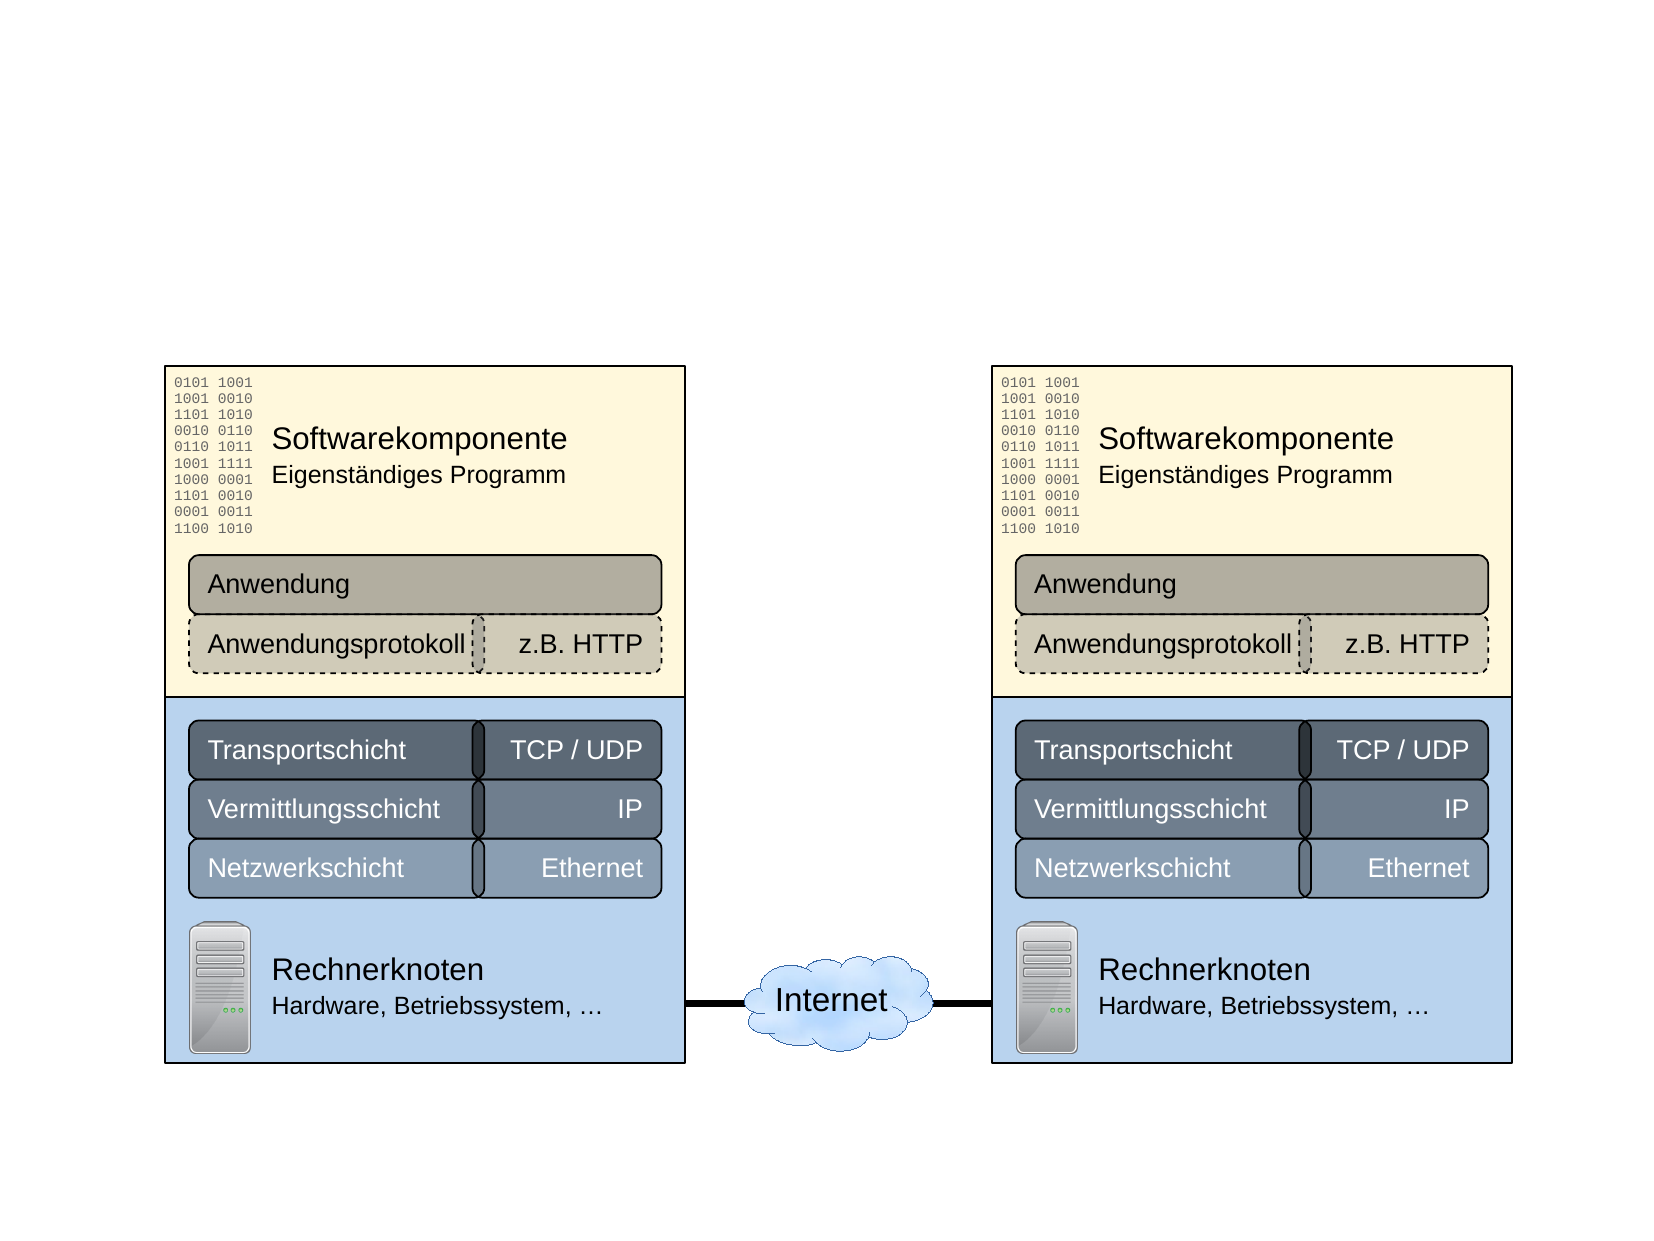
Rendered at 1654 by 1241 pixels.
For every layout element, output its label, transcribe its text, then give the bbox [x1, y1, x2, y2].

text_box Vermittlungsschicht [1015, 780, 1305, 839]
text_box 0101 1001 1001 0010 1101 1010 0010 0110 0110 1011 1001 1111 1000 0001 1101 0010 0001 0011 1100 1010 [992, 366, 1099, 547]
text_box Anwendungsprotokoll [1015, 614, 1304, 674]
text_box [165, 544, 686, 1063]
picture [1016, 921, 1078, 1054]
text_box Vermittlungsschicht [188, 780, 478, 839]
text_box Softwarekomponente Eigenständiges Programm [271, 366, 686, 544]
text_box Anwendung [1015, 555, 1489, 615]
text_box Ethernet [1299, 838, 1489, 898]
text_box [992, 544, 1512, 1063]
picture [189, 921, 251, 1054]
text_box Softwarekomponente Eigenständiges Programm [1098, 366, 1512, 544]
text_box Rechnerknoten Hardware, Betriebssystem, … [271, 909, 615, 1063]
text_box z.B. HTTP [472, 614, 662, 674]
text_box Internet [673, 971, 981, 1029]
text_box Ethernet [472, 838, 662, 898]
text_box IP [472, 779, 662, 839]
text_box Rechnerknoten Hardware, Betriebssystem, … [1098, 909, 1441, 1063]
text_box 0101 1001 1001 0010 1101 1010 0010 0110 0110 1011 1001 1111 1000 0001 1101 0010 0001 0011 1100 1010 [165, 366, 272, 547]
text_box z.B. HTTP [1299, 614, 1489, 674]
text_box Netzwerkschicht [1015, 839, 1305, 898]
text_box TCP / UDP [472, 720, 662, 779]
text_box Transportschicht [1015, 720, 1305, 780]
text_box Transportschicht [188, 720, 478, 780]
text_box IP [1299, 779, 1489, 839]
text_box TCP / UDP [1299, 720, 1489, 780]
text_box Netzwerkschicht [188, 839, 478, 898]
text_box Anwendung [188, 555, 662, 615]
text_box [752, 1029, 906, 1052]
text_box [770, 956, 919, 971]
text_box Anwendungsprotokoll [188, 614, 477, 674]
